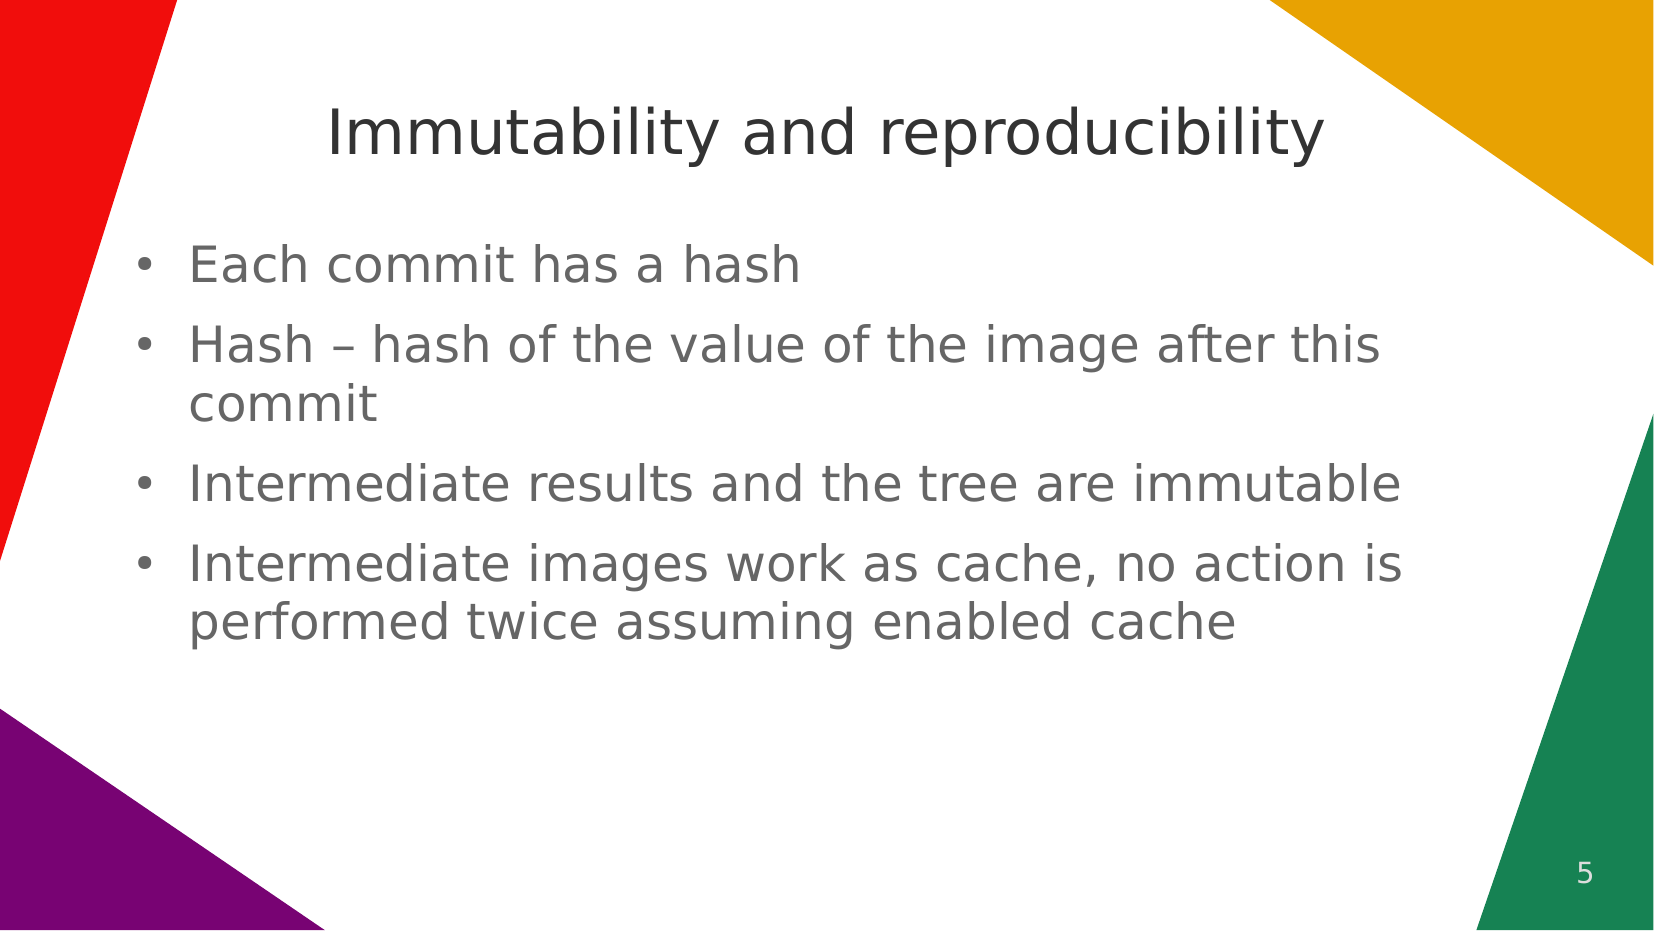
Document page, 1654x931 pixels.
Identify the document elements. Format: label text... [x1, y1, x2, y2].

list Each commit has a hash Hash – hash of the value of the image after this commit Intermediate results and the tree are immutable Intermediate images work as cache, no action is performed twice assuming enabled cache [118, 236, 1536, 827]
title Immutability and reproducibility [118, 59, 1536, 207]
